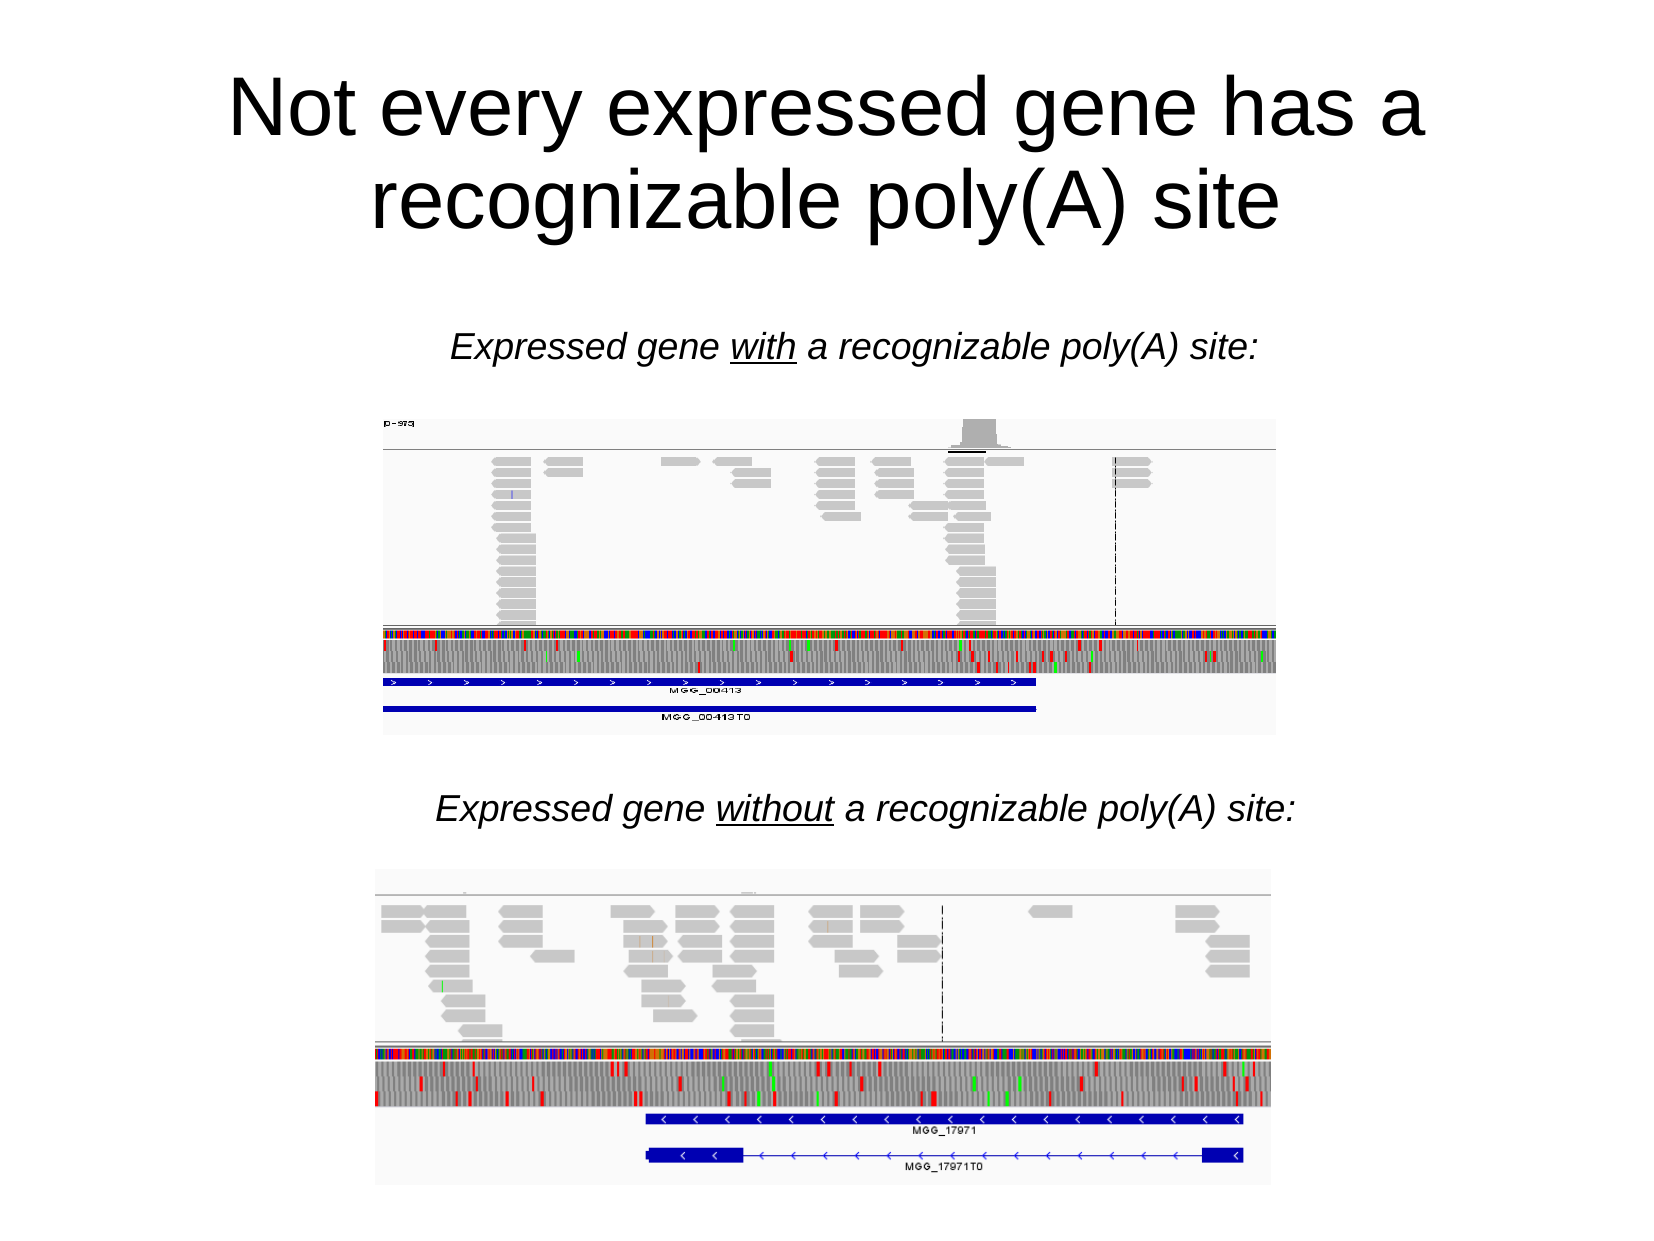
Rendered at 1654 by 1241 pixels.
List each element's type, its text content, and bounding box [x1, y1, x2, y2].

title Not every expressed gene has a recognizable poly(A) site [82, 49, 1571, 257]
text_box Expressed gene with a recognizable poly(A) site: [435, 318, 1274, 376]
text_box Expressed gene without a recognizable poly(A) site: [420, 780, 1312, 837]
picture [375, 869, 1271, 1186]
picture [383, 419, 1276, 736]
